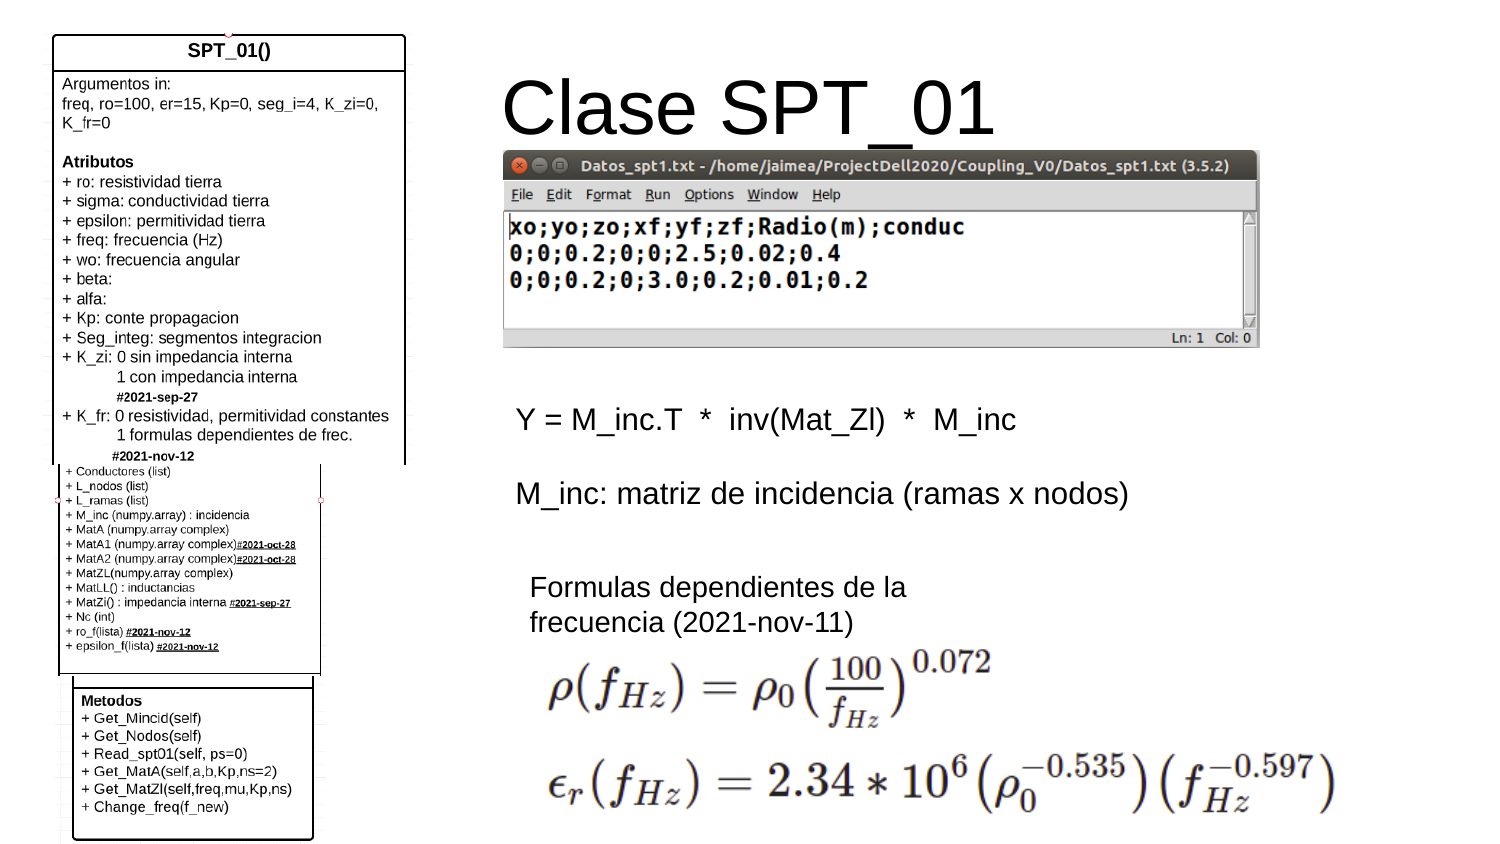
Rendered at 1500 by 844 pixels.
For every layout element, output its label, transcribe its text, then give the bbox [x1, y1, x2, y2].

text_box Formulas dependientes de la frecuencia (2021-nov-11) [514, 553, 970, 654]
text_box Clase SPT_01 [413, 33, 1425, 175]
picture [503, 600, 1352, 840]
picture [43, 33, 413, 844]
text_box Y = M_inc.T * inv(Mat_Zl) * M_inc M_inc: matriz de incidencia (ramas x nodos) [503, 392, 1316, 555]
picture [503, 150, 1260, 348]
